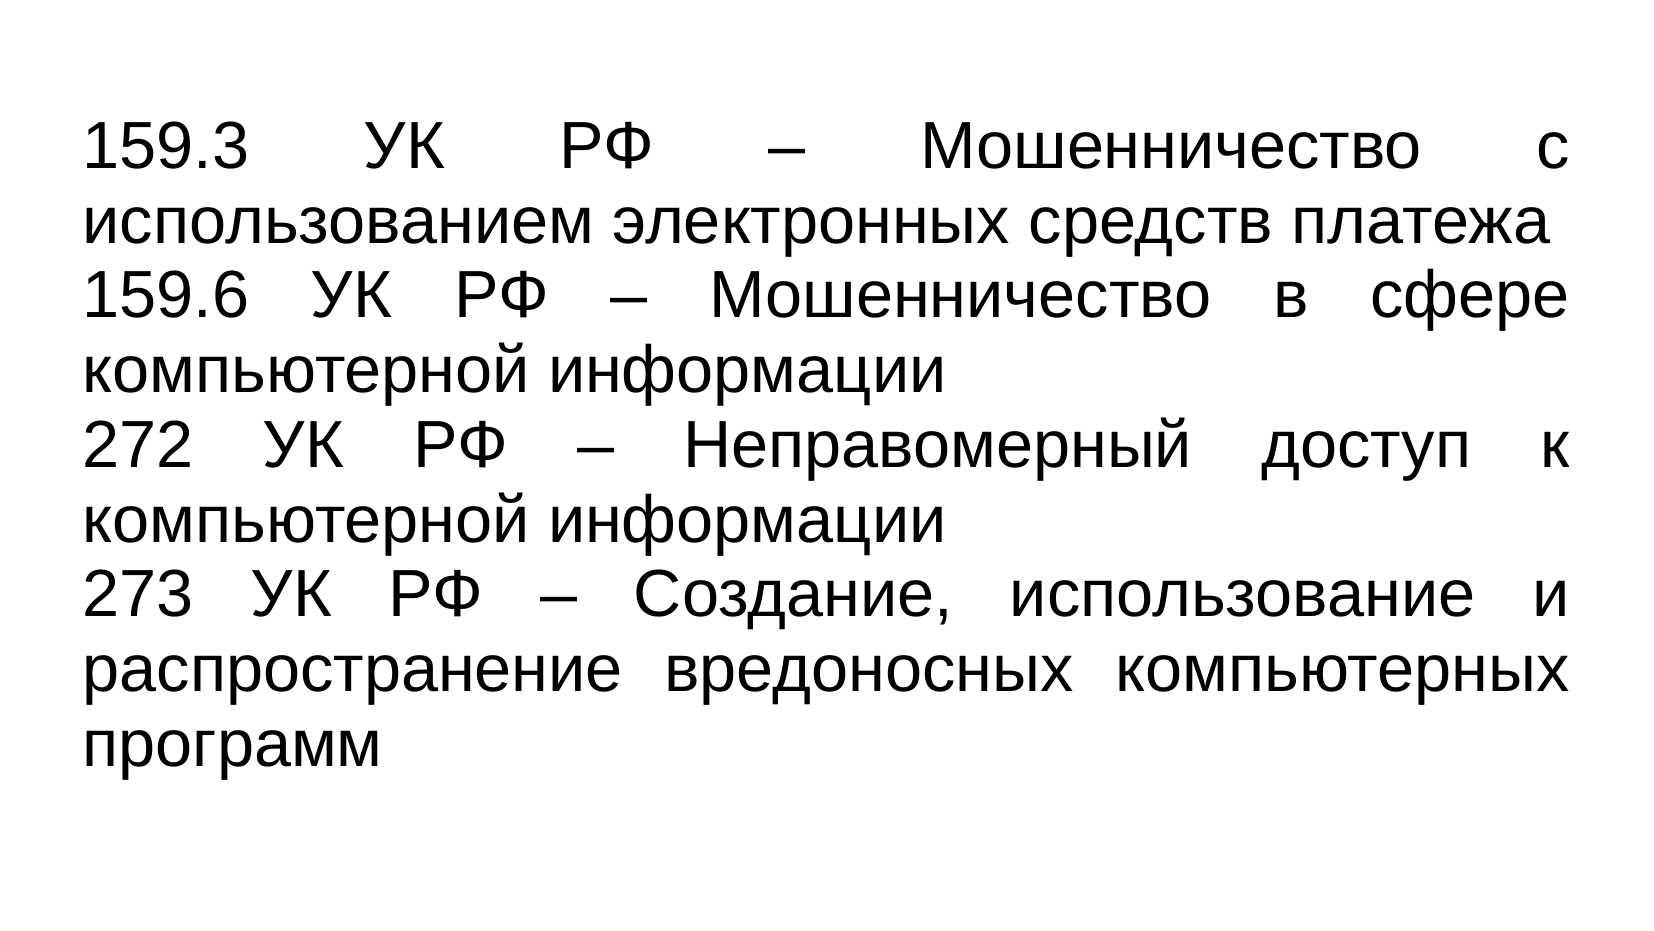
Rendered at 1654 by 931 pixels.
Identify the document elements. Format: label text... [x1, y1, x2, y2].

subtitle 159.3 УК РФ – Мошенничество с использованием электронных средств платежа 159.6 УК РФ – Мошенничество в сфере компьютерной информации 272 УК РФ – Неправомерный доступ к компьютерной информации 273 УК РФ – Создание, использование и распространение вредоносных компьютерных программ [82, 84, 1571, 805]
